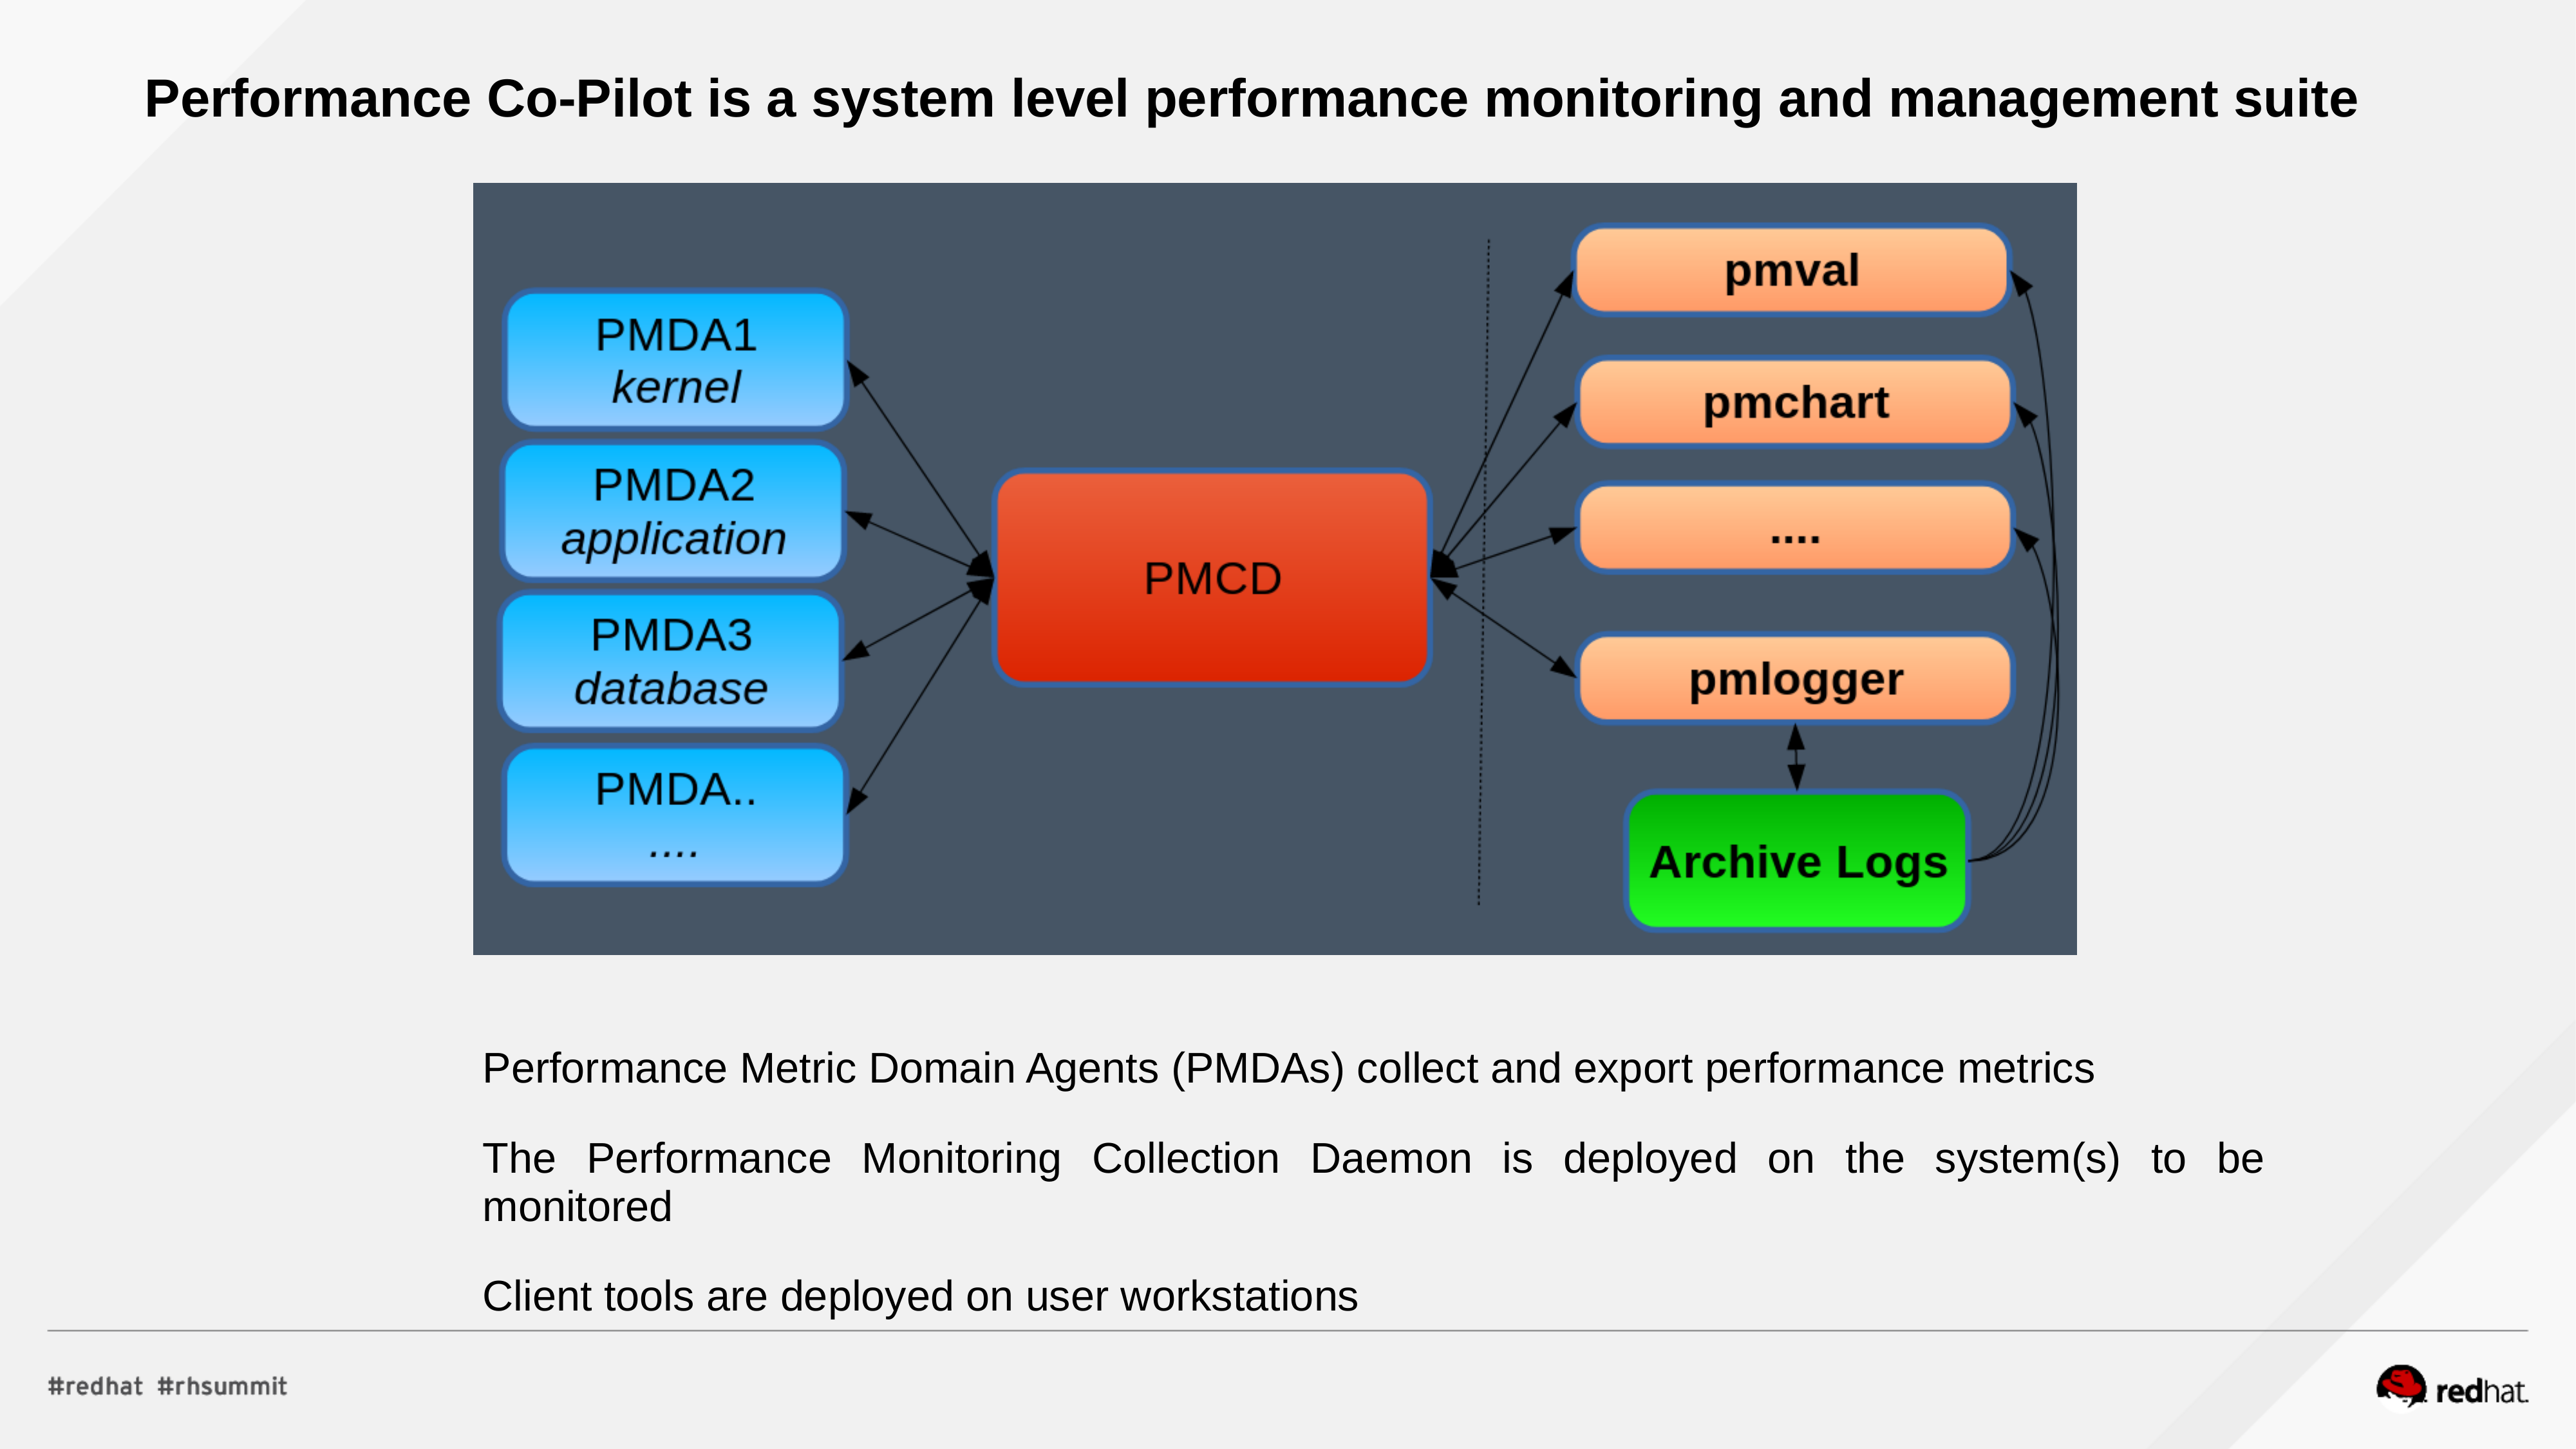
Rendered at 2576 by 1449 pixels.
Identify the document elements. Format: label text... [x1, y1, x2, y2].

text_box Performance Co-Pilot is a system level performance monitoring and management suite [135, 64, 2454, 193]
text_box Performance Metric Domain Agents (PMDAs) collect and export performance metrics The Performance Monitoring Collection Daemon is deployed on the system(s) to be monitored Client tools are deployed on user workstations [473, 990, 2276, 1374]
picture [0, 0, 2576, 1449]
